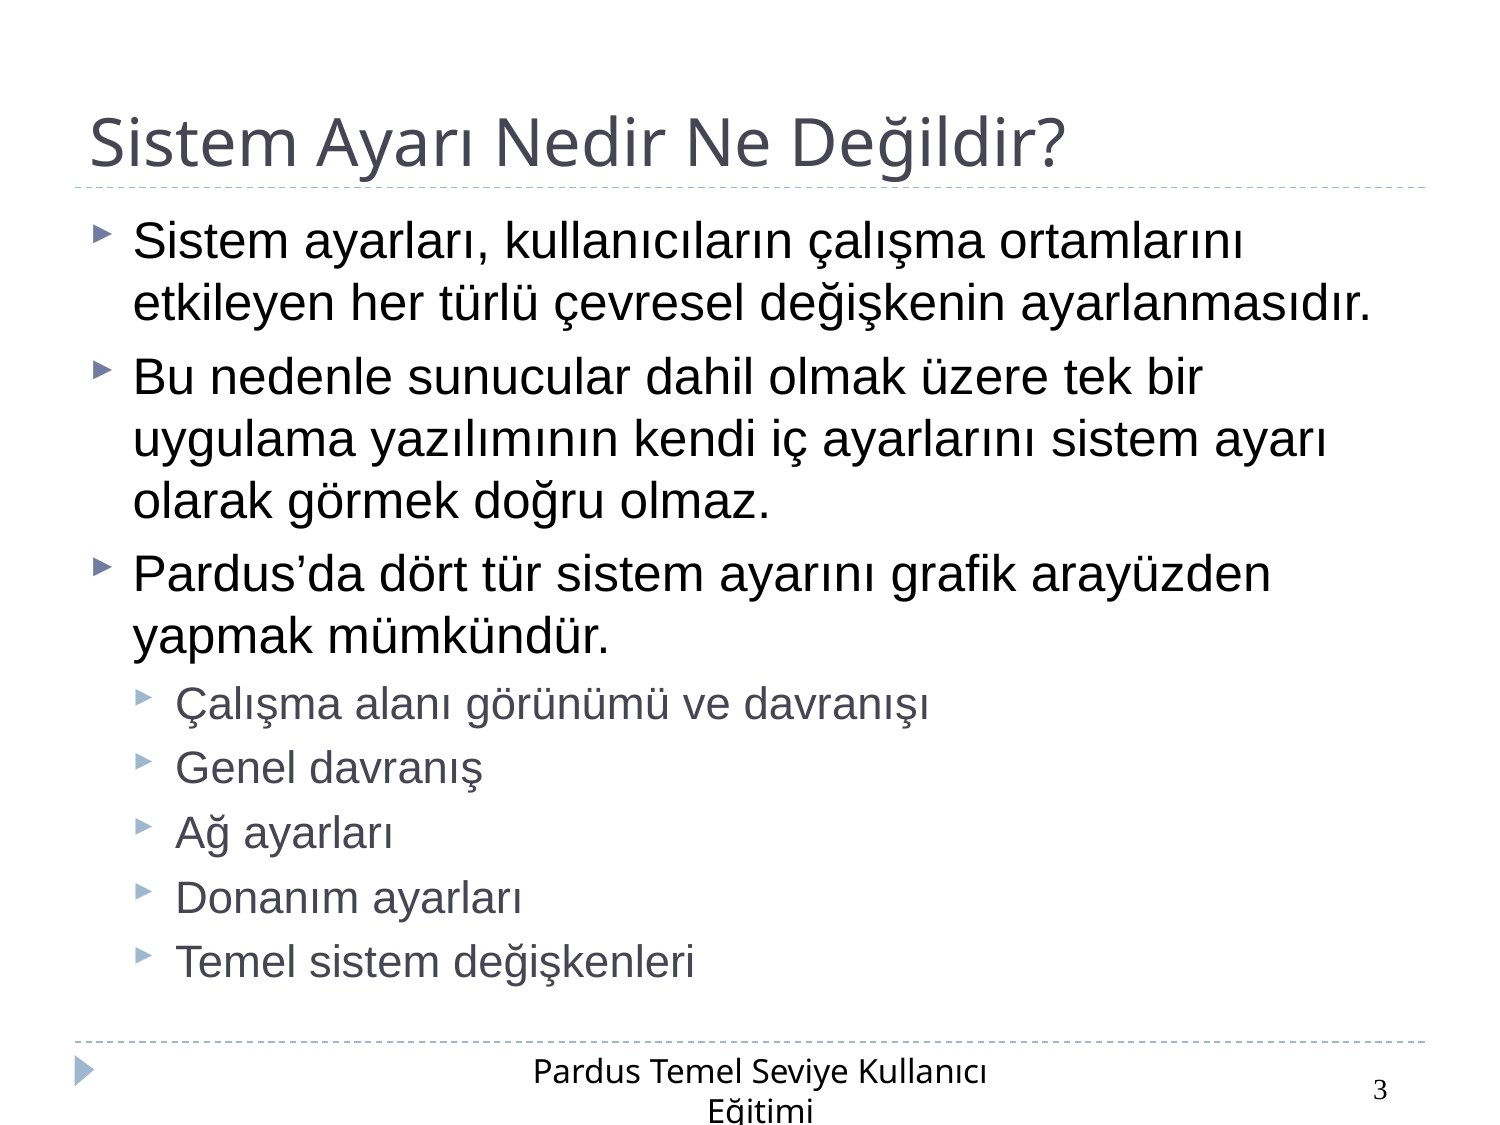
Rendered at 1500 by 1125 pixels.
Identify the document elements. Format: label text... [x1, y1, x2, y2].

title Sistem Ayarı Nedir Ne Değildir? [75, 24, 1425, 188]
list Sistem ayarları, kullanıcıların çalışma ortamlarını etkileyen her türlü çevresel değişkenin ayarlanmasıdır. Bu nedenle sunucular dahil olmak üzere tek bir uygulama yazılımının kendi iç ayarlarını sistem ayarı olarak görmek doğru olmaz. Pardus’da dört tür sistem ayarını grafik arayüzden yapmak mümkündür. Çalışma alanı görünümü ve davranışı Genel davranış Ağ ayarları Donanım ayarları Temel sistem değişkenleri [75, 200, 1425, 1010]
